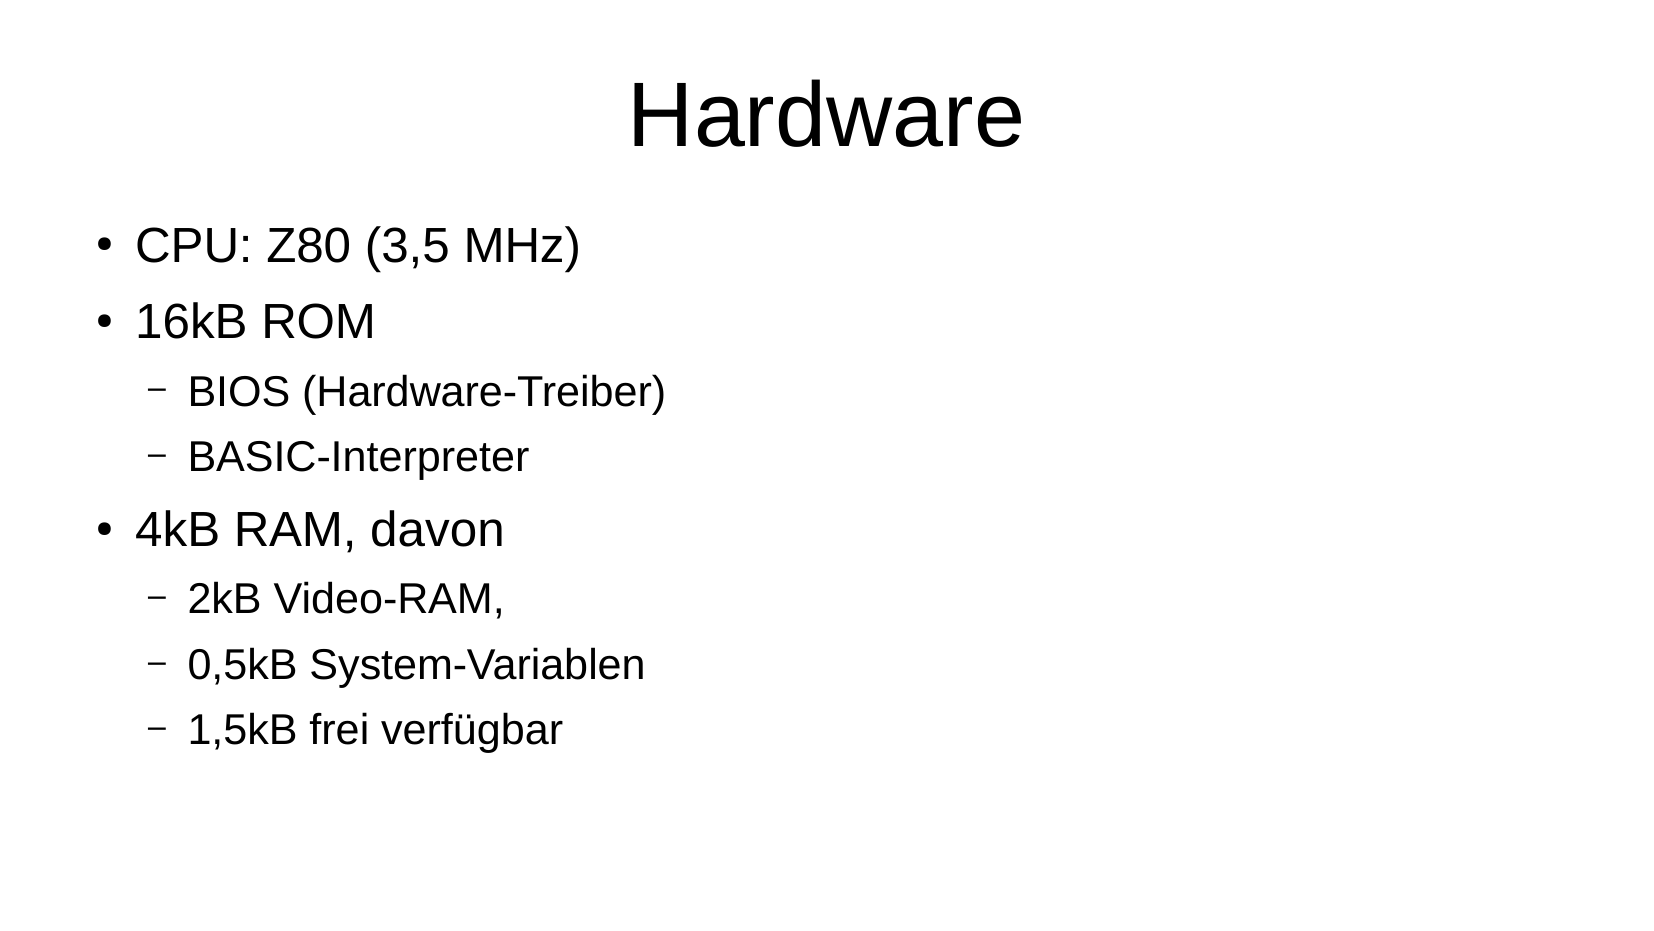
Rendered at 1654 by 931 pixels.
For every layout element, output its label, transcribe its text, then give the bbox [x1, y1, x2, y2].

title Hardware [82, 37, 1571, 193]
list CPU: Z80 (3,5 MHz) 16kB ROM BIOS (Hardware-Treiber) BASIC-Interpreter 4kB RAM, davon 2kB Video-RAM, 0,5kB System-Variablen 1,5kB frei verfügbar [82, 217, 1571, 758]
